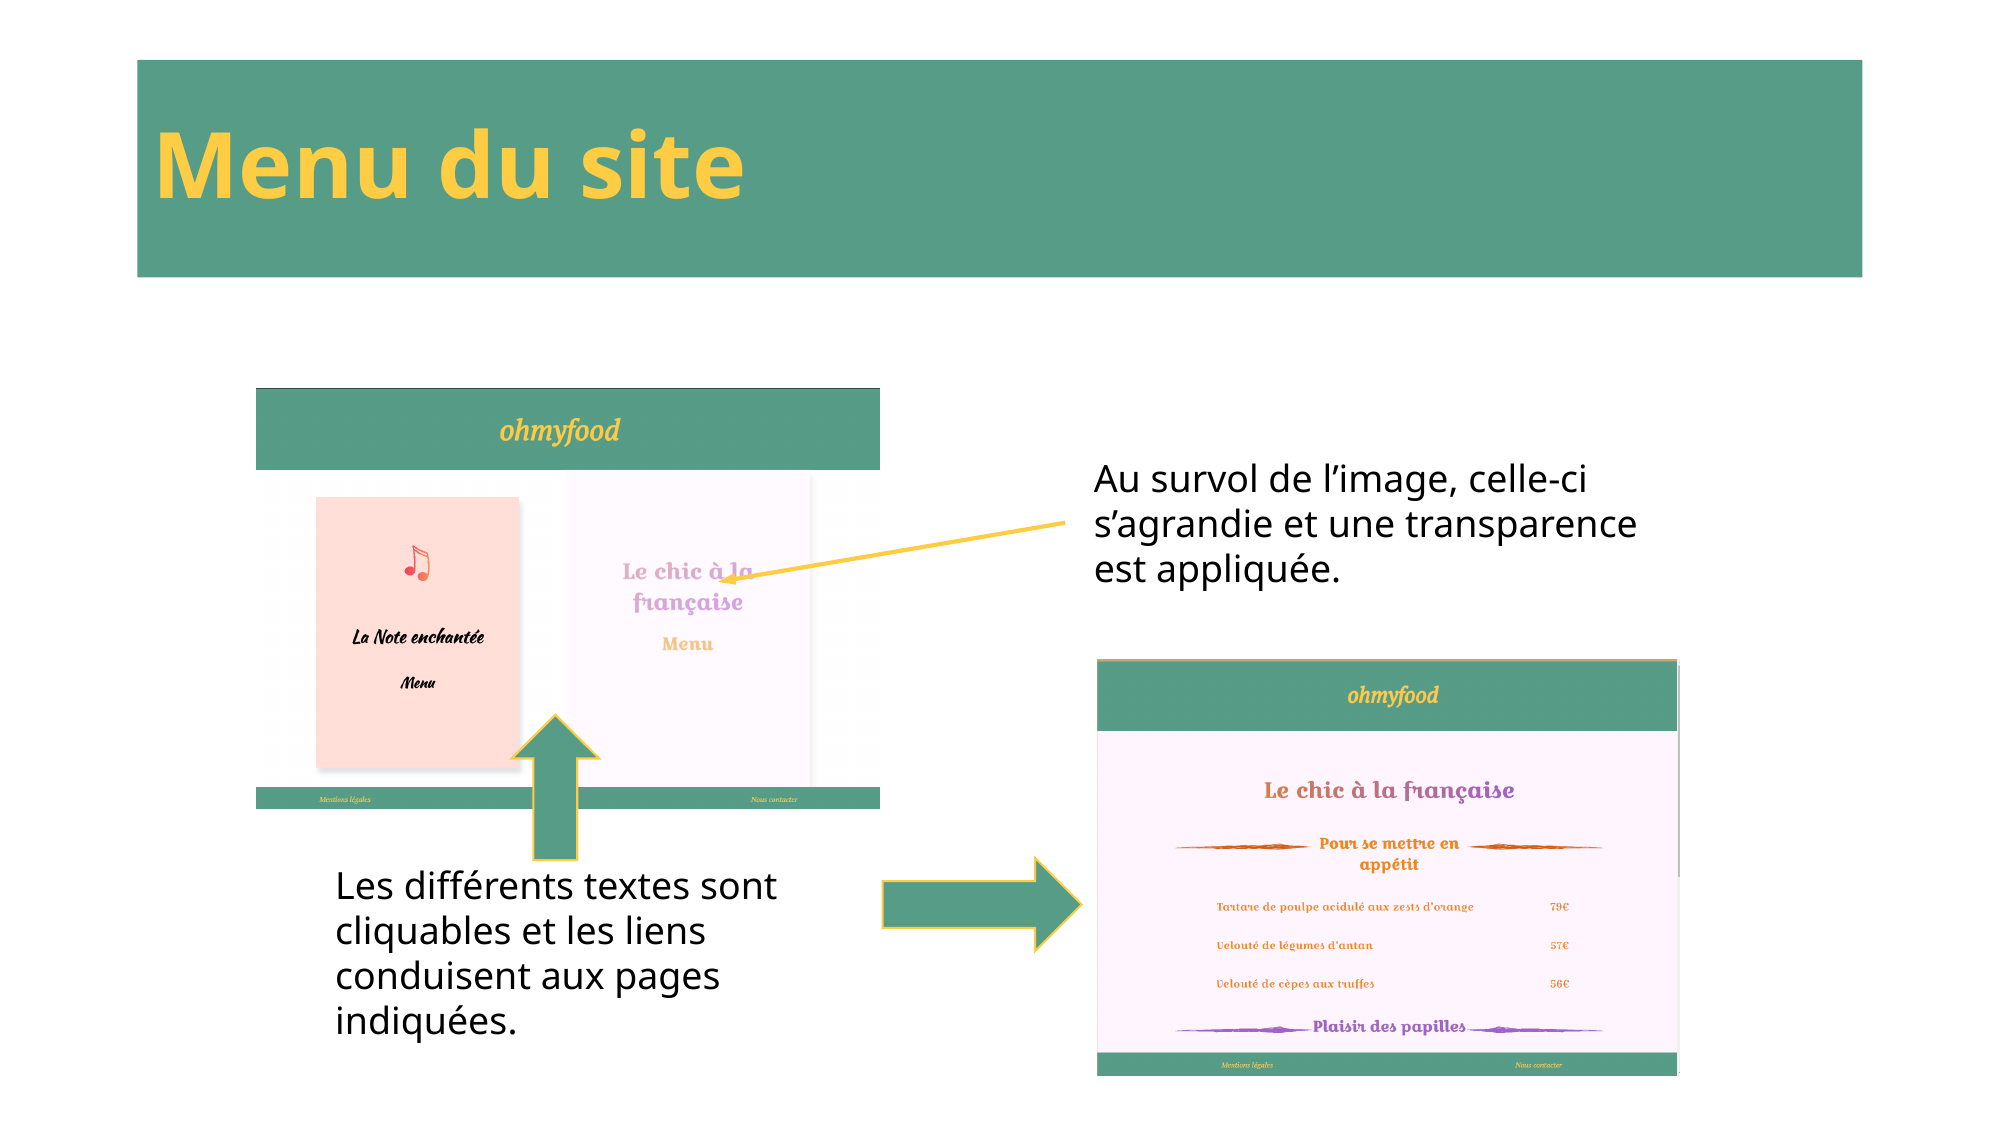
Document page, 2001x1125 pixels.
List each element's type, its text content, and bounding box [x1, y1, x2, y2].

picture [1097, 659, 1680, 1076]
text_box Au survol de l’image, celle-ci s’agrandie et une transparence est appliquée. [1078, 447, 1674, 599]
text_box Les différents textes sont cliquables et les liens conduisent aux pages indiquées. [320, 854, 919, 1052]
text_box [511, 714, 600, 854]
text_box [919, 857, 1082, 952]
title Menu du site [137, 59, 1863, 278]
picture [256, 388, 880, 809]
